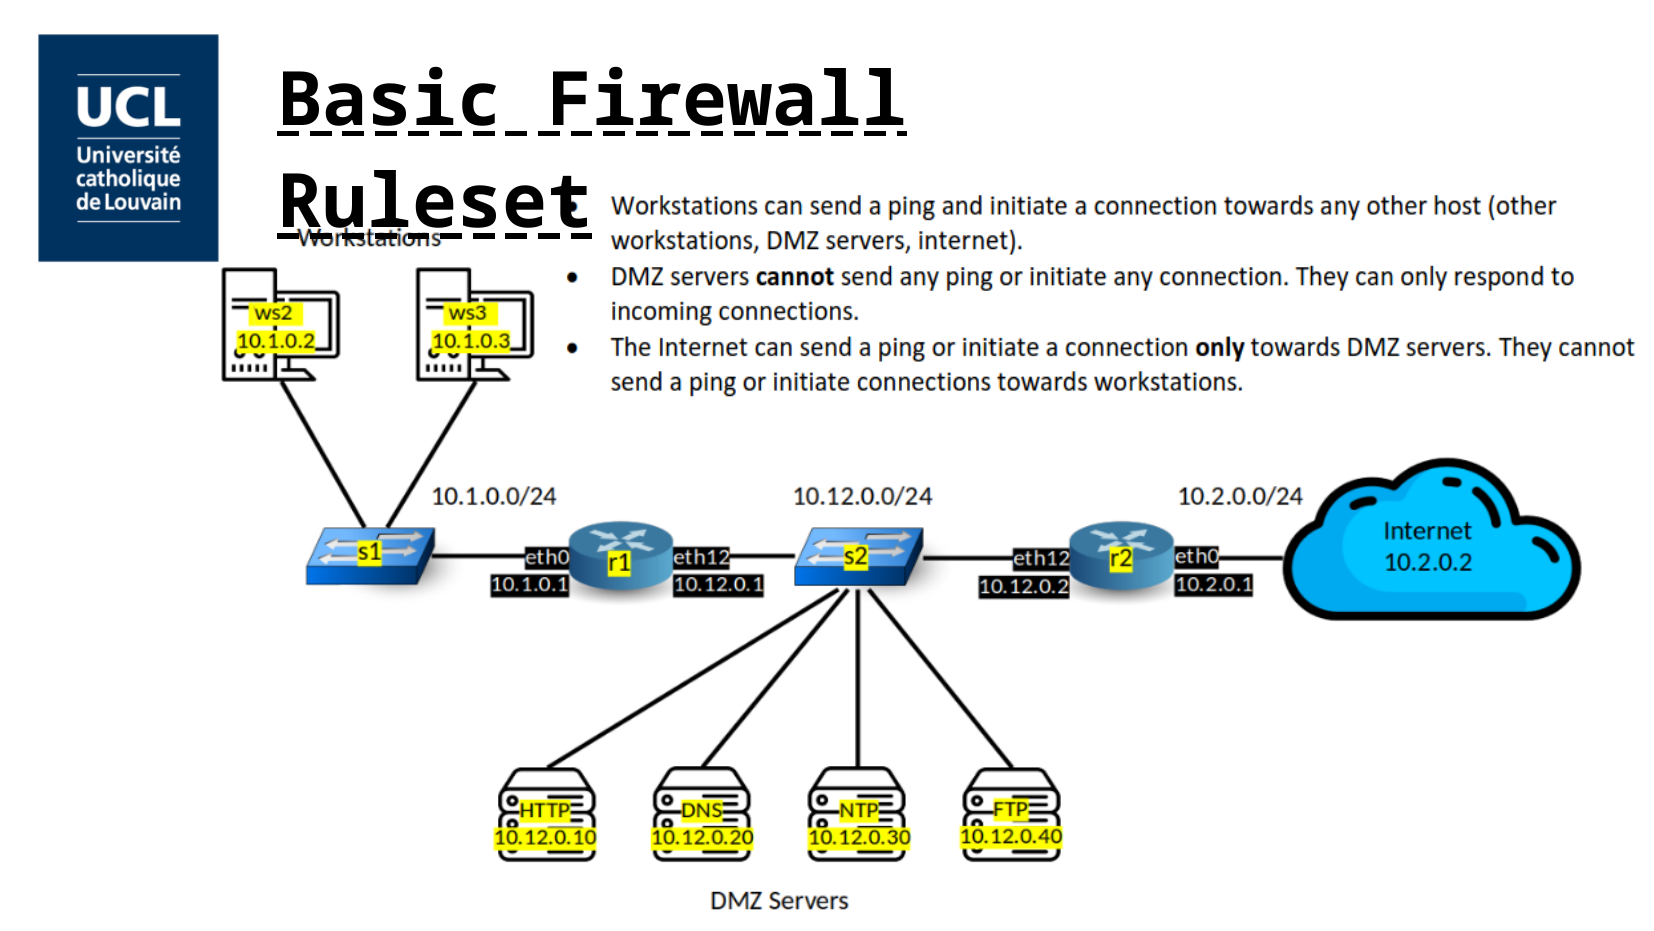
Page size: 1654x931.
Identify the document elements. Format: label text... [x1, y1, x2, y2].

picture [37, 33, 1651, 931]
text_box Basic Firewall Ruleset [262, 37, 1193, 128]
picture [337, 209, 352, 219]
